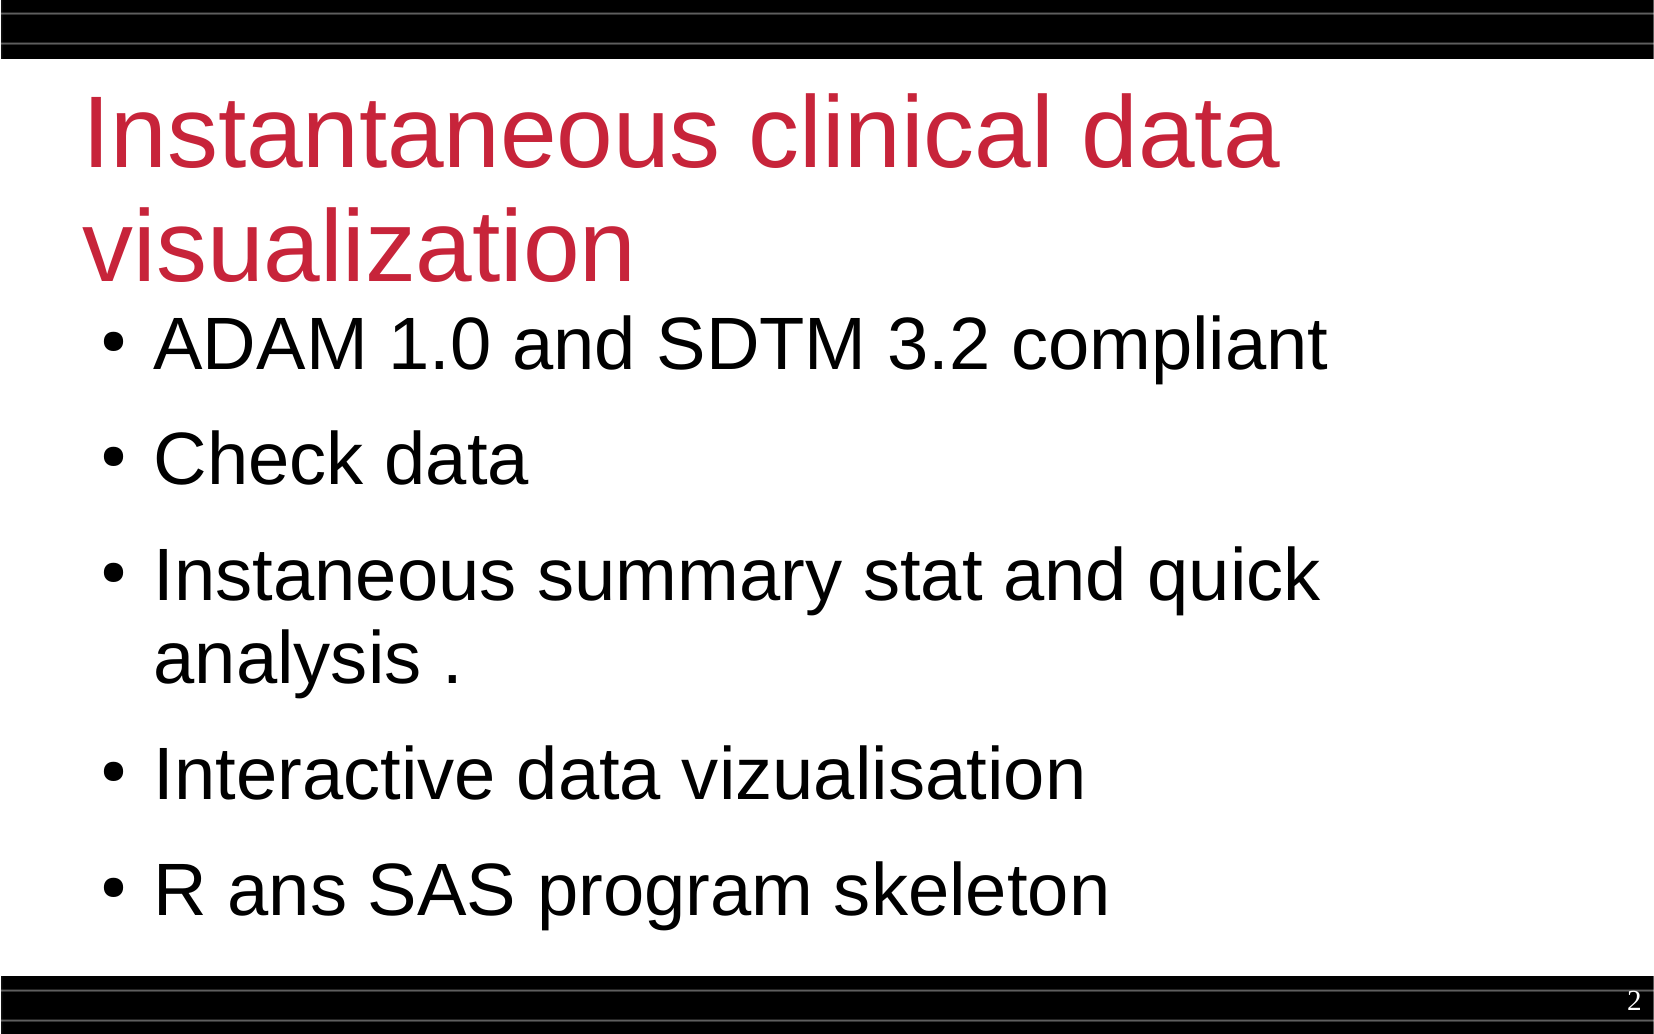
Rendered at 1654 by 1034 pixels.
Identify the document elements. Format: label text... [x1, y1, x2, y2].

list ADAM 1.0 and SDTM 3.2 compliant Check data Instaneous summary stat and quick analysis . Interactive data vizualisation R ans SAS program skeleton [82, 301, 1571, 945]
picture [1, 976, 1654, 1034]
title Instantaneous clinical data visualization [82, 63, 1571, 301]
picture [1, 0, 1654, 59]
